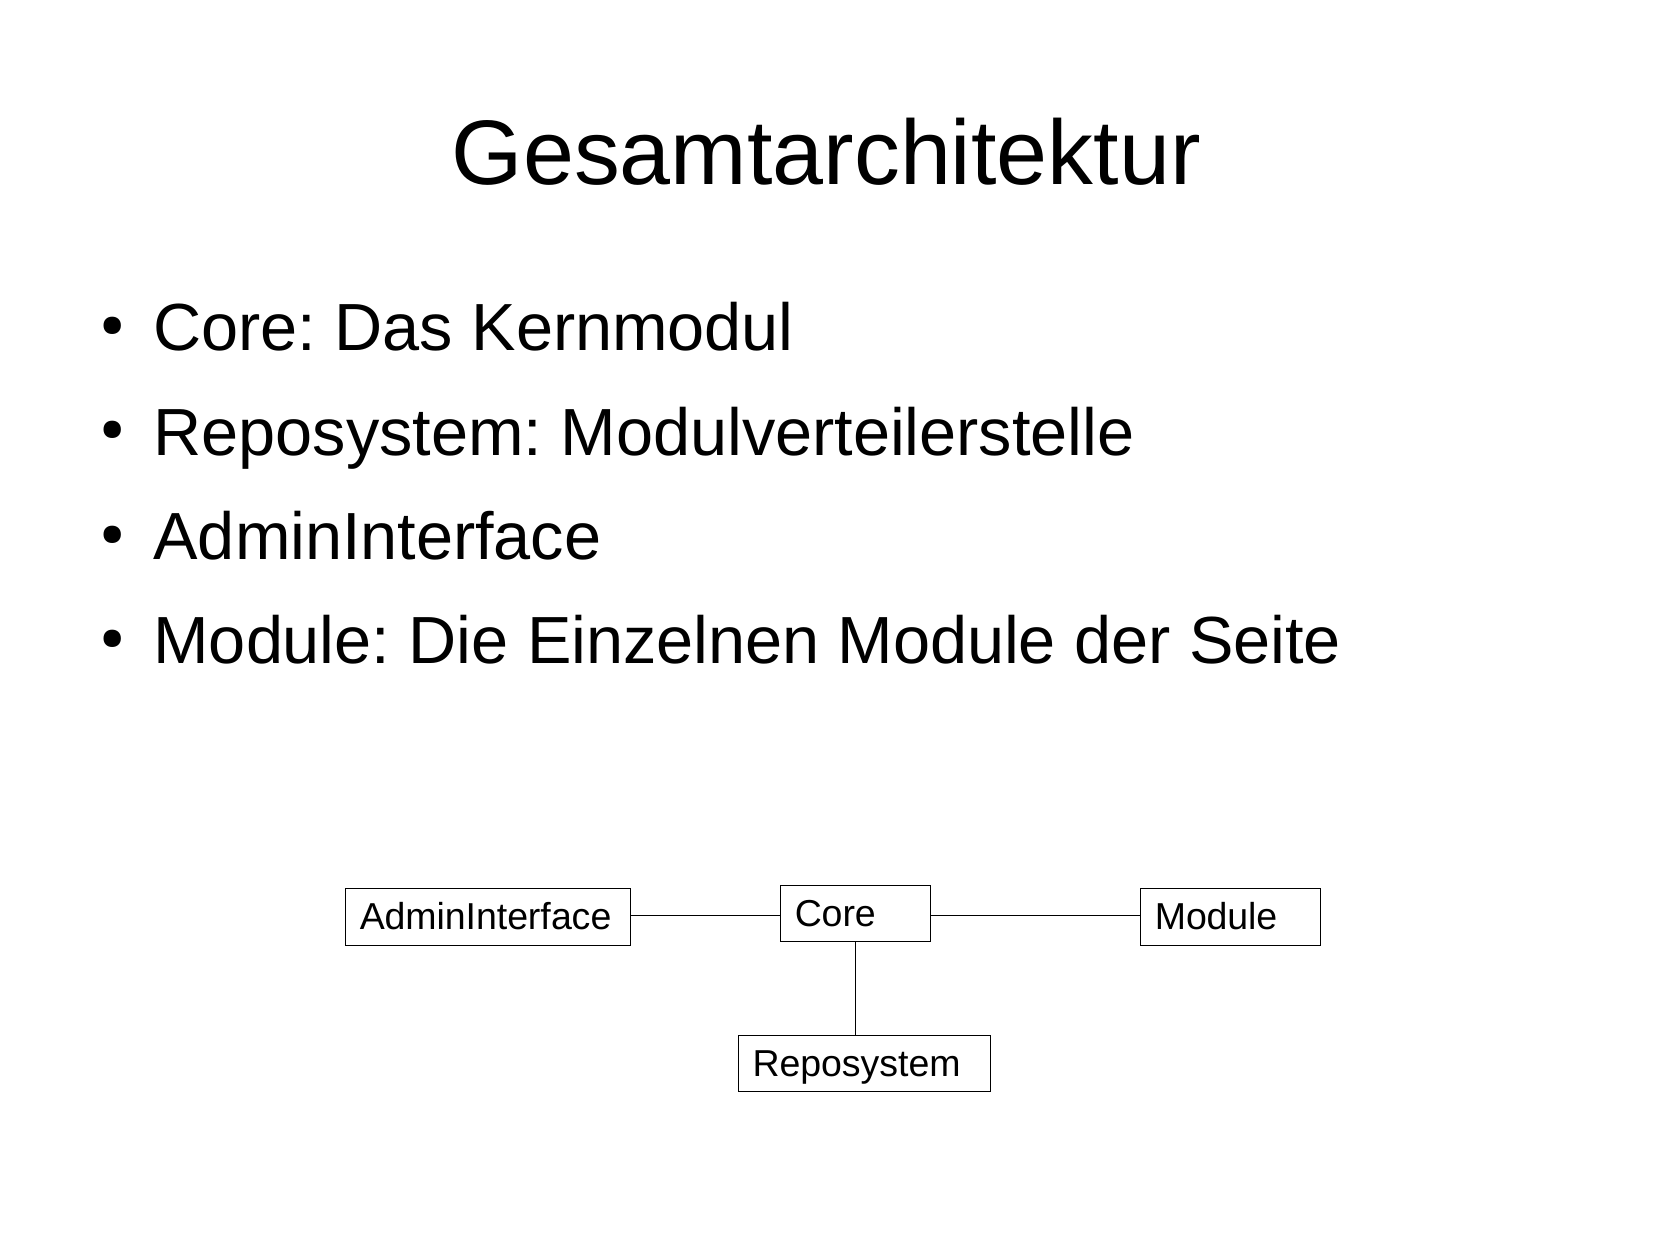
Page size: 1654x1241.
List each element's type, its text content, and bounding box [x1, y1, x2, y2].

list Core: Das Kernmodul Reposystem: Modulverteilerstelle AdminInterface Module: Die Einzelnen Module der Seite [82, 290, 1571, 1109]
text_box Module [1140, 888, 1321, 946]
text_box Core [780, 885, 931, 942]
text_box AdminInterface [345, 888, 631, 946]
title Gesamtarchitektur [82, 49, 1571, 257]
text_box Reposystem [738, 1035, 991, 1092]
